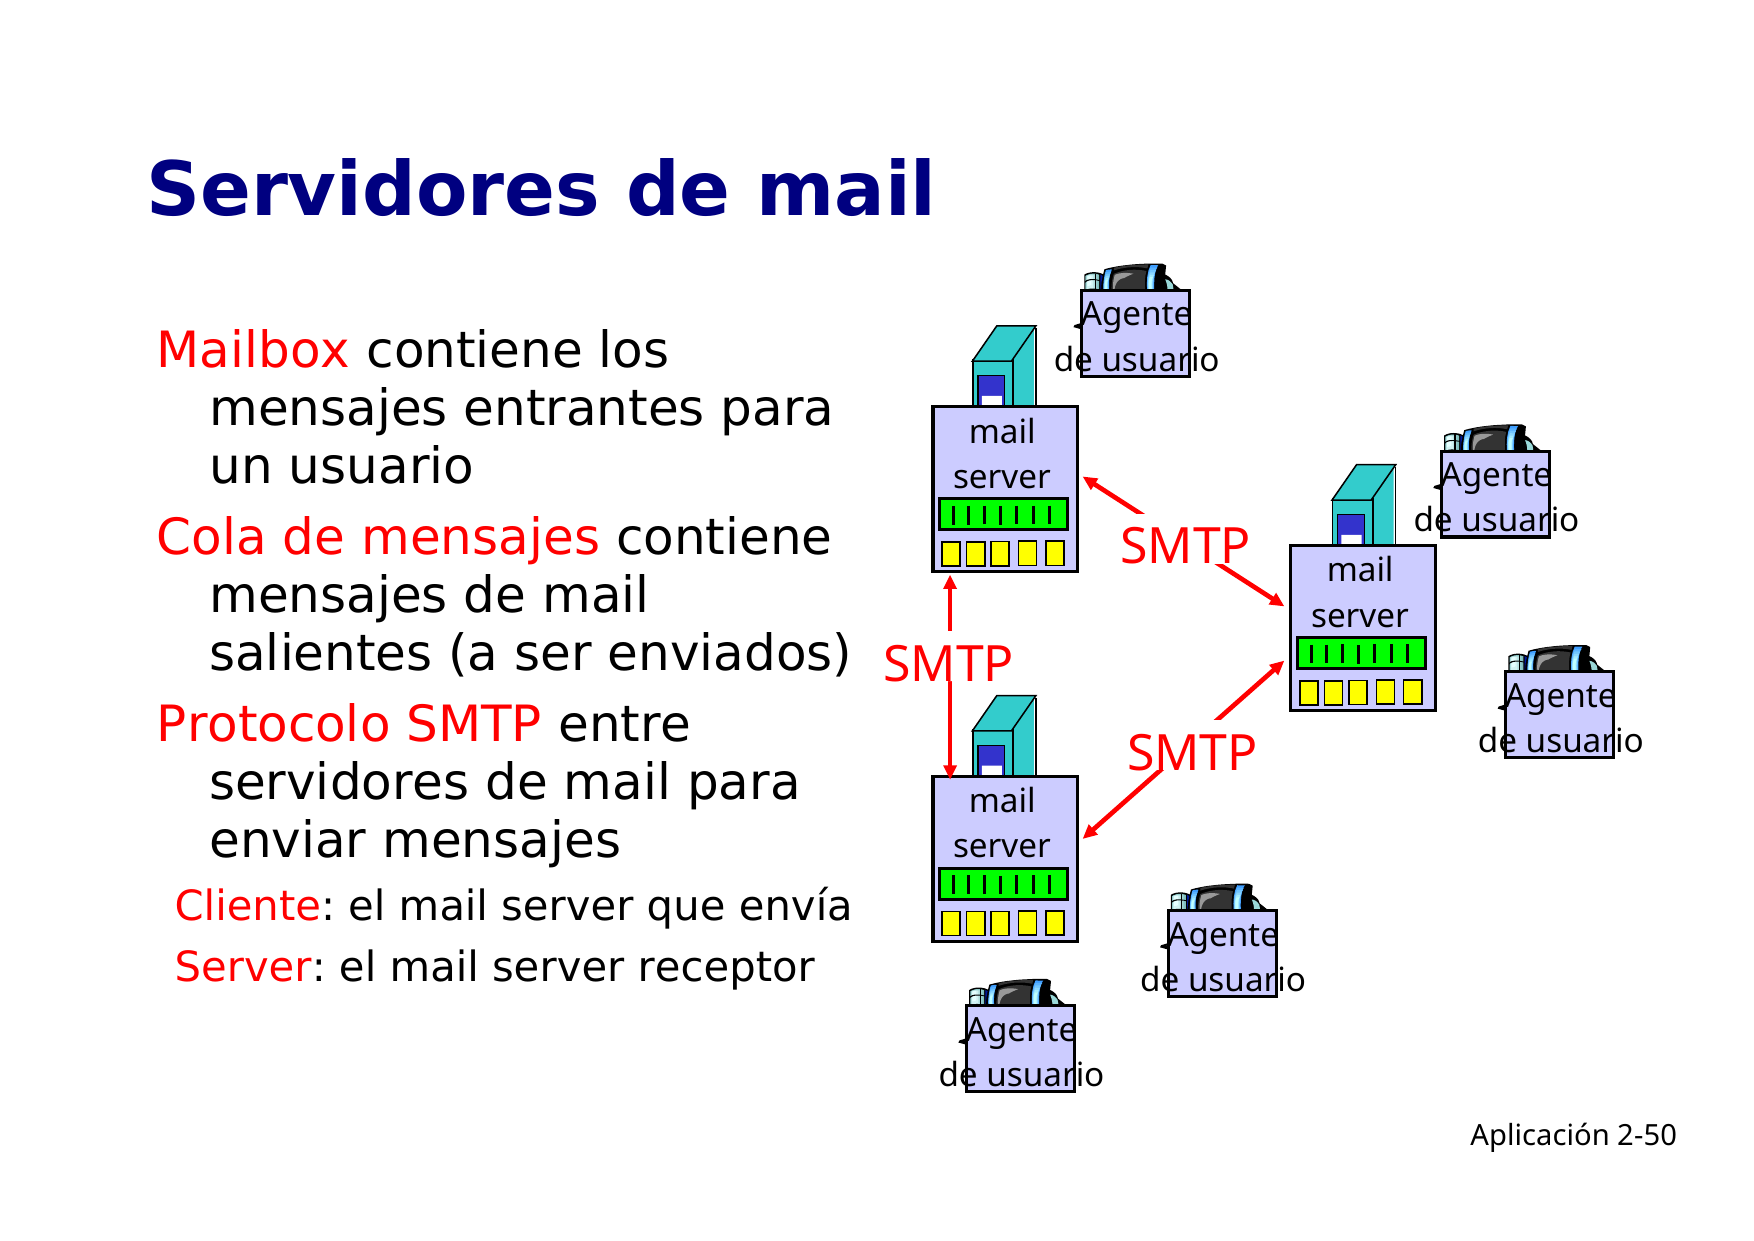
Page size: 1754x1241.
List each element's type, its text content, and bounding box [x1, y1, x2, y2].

text_box [1290, 545, 1436, 711]
picture [1497, 644, 1610, 664]
text_box mail server [938, 769, 1067, 876]
text_box mail server [1296, 538, 1424, 645]
picture [1160, 882, 1272, 902]
list Mailbox contiene los mensajes entrantes para un usuario Cola de mensajes contiene mensajes de mail salientes (a ser enviados) Protocolo SMTP entre servidores de mail para enviar mensajes Cliente: el mail server que envía Server: el mail server receptor [153, 320, 858, 1166]
text_box [1332, 464, 1396, 538]
picture [958, 978, 1070, 998]
text_box [932, 406, 1078, 572]
text_box [972, 325, 1036, 399]
picture [1073, 262, 1185, 282]
text_box [972, 695, 1036, 769]
picture [1433, 423, 1545, 443]
text_box Agente de usuario [923, 998, 1120, 1104]
text_box SMTP [1105, 502, 1267, 587]
text_box Agente de usuario [1398, 443, 1595, 550]
text_box [932, 776, 1078, 942]
title Servidores de mail [131, 95, 1523, 284]
text_box mail server [938, 399, 1067, 506]
text_box SMTP [868, 619, 1030, 704]
text_box SMTP [1112, 708, 1273, 793]
text_box Agente de usuario [1463, 664, 1659, 771]
text_box Agente de usuario [1038, 282, 1235, 389]
text_box Agente de usuario [1125, 902, 1322, 1009]
